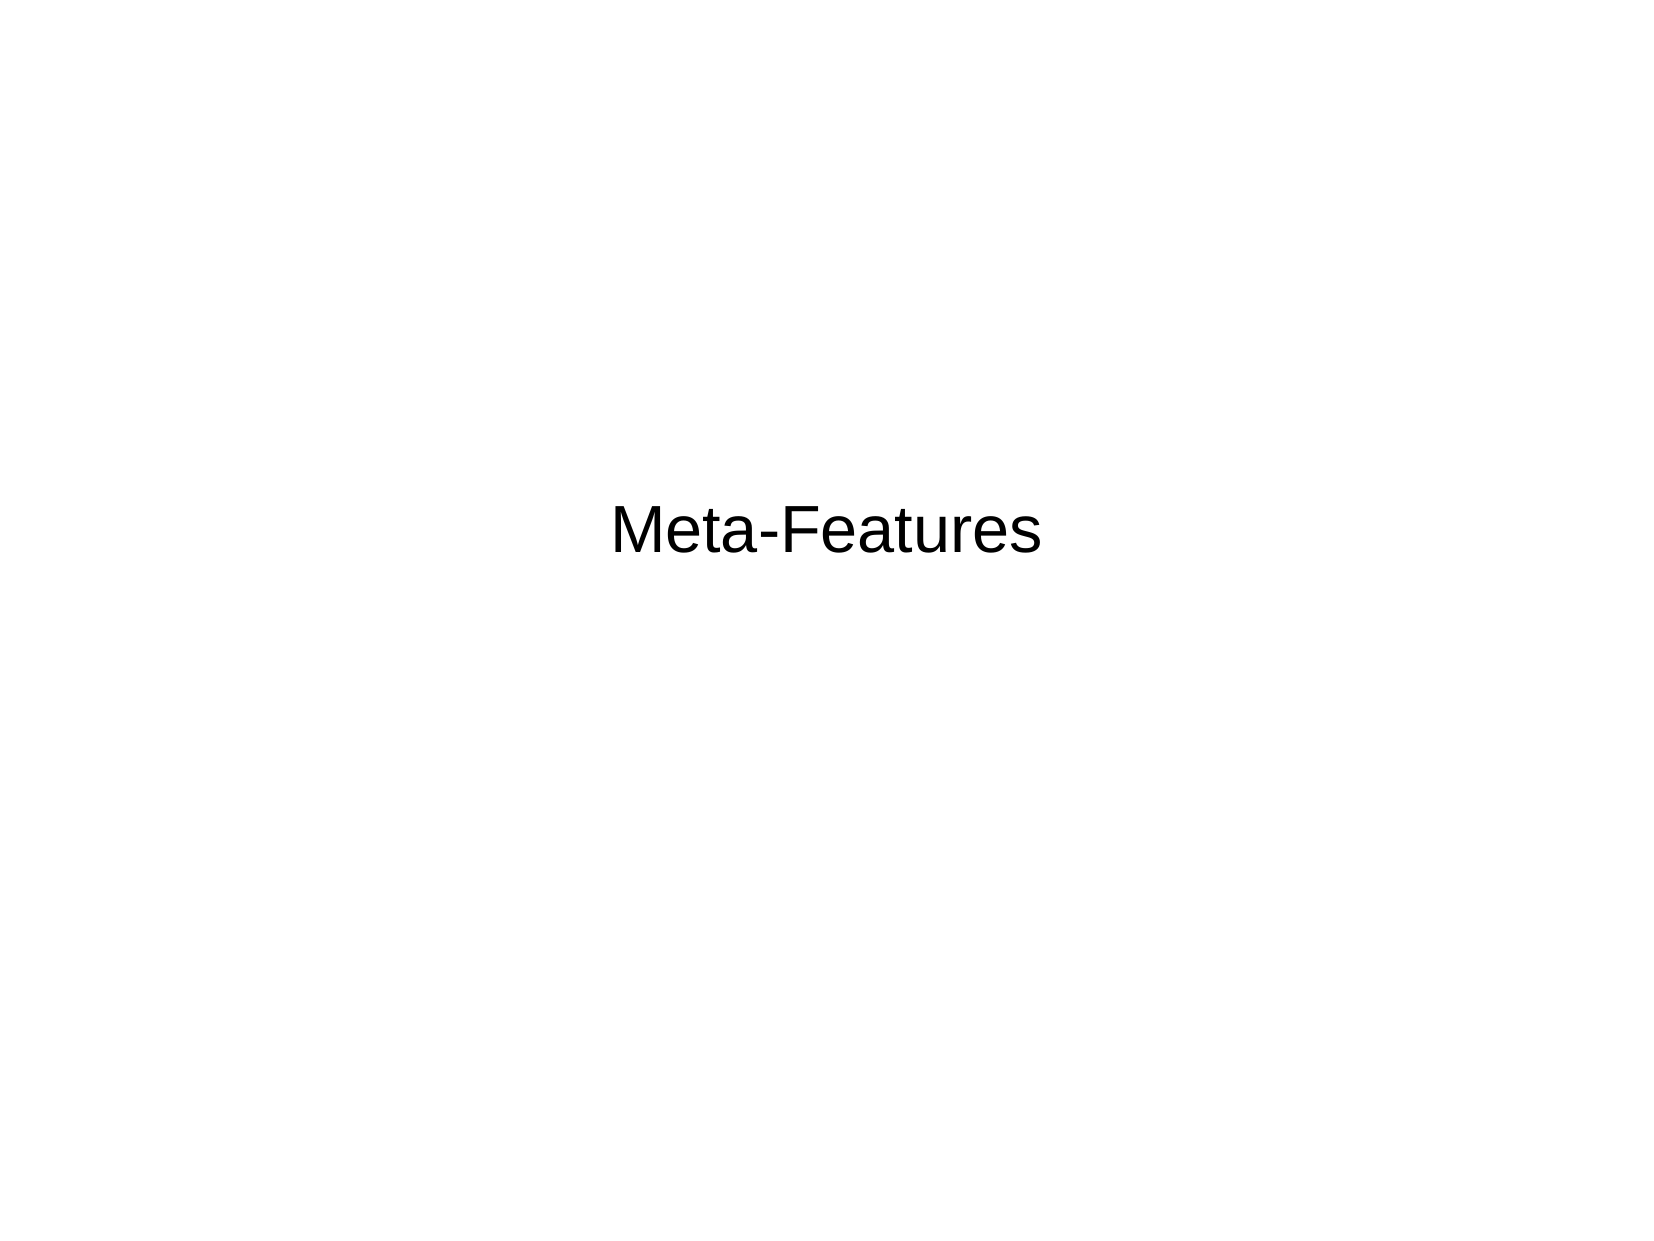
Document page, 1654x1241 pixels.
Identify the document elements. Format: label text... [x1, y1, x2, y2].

subtitle Meta-Features [82, 49, 1571, 1010]
